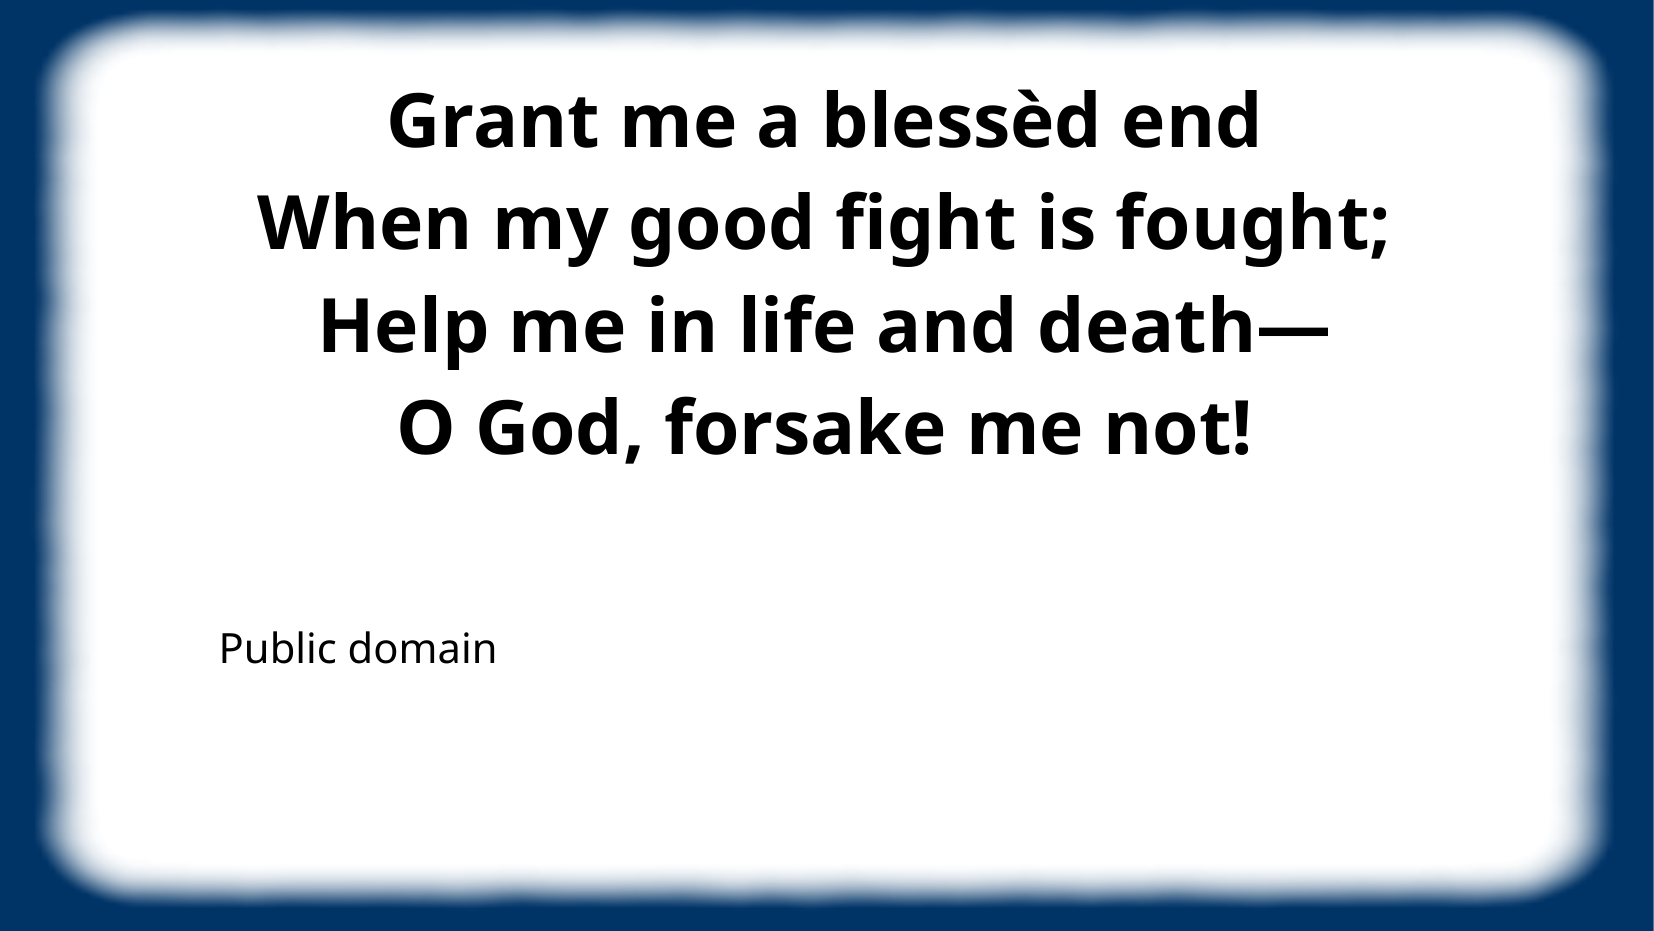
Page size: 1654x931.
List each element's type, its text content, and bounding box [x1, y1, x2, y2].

text_box Grant me a blessèd end When my good fight is fought; Help me in life and death— O God, forsake me not! Public domain [105, 60, 1546, 708]
picture [0, 0, 1654, 931]
